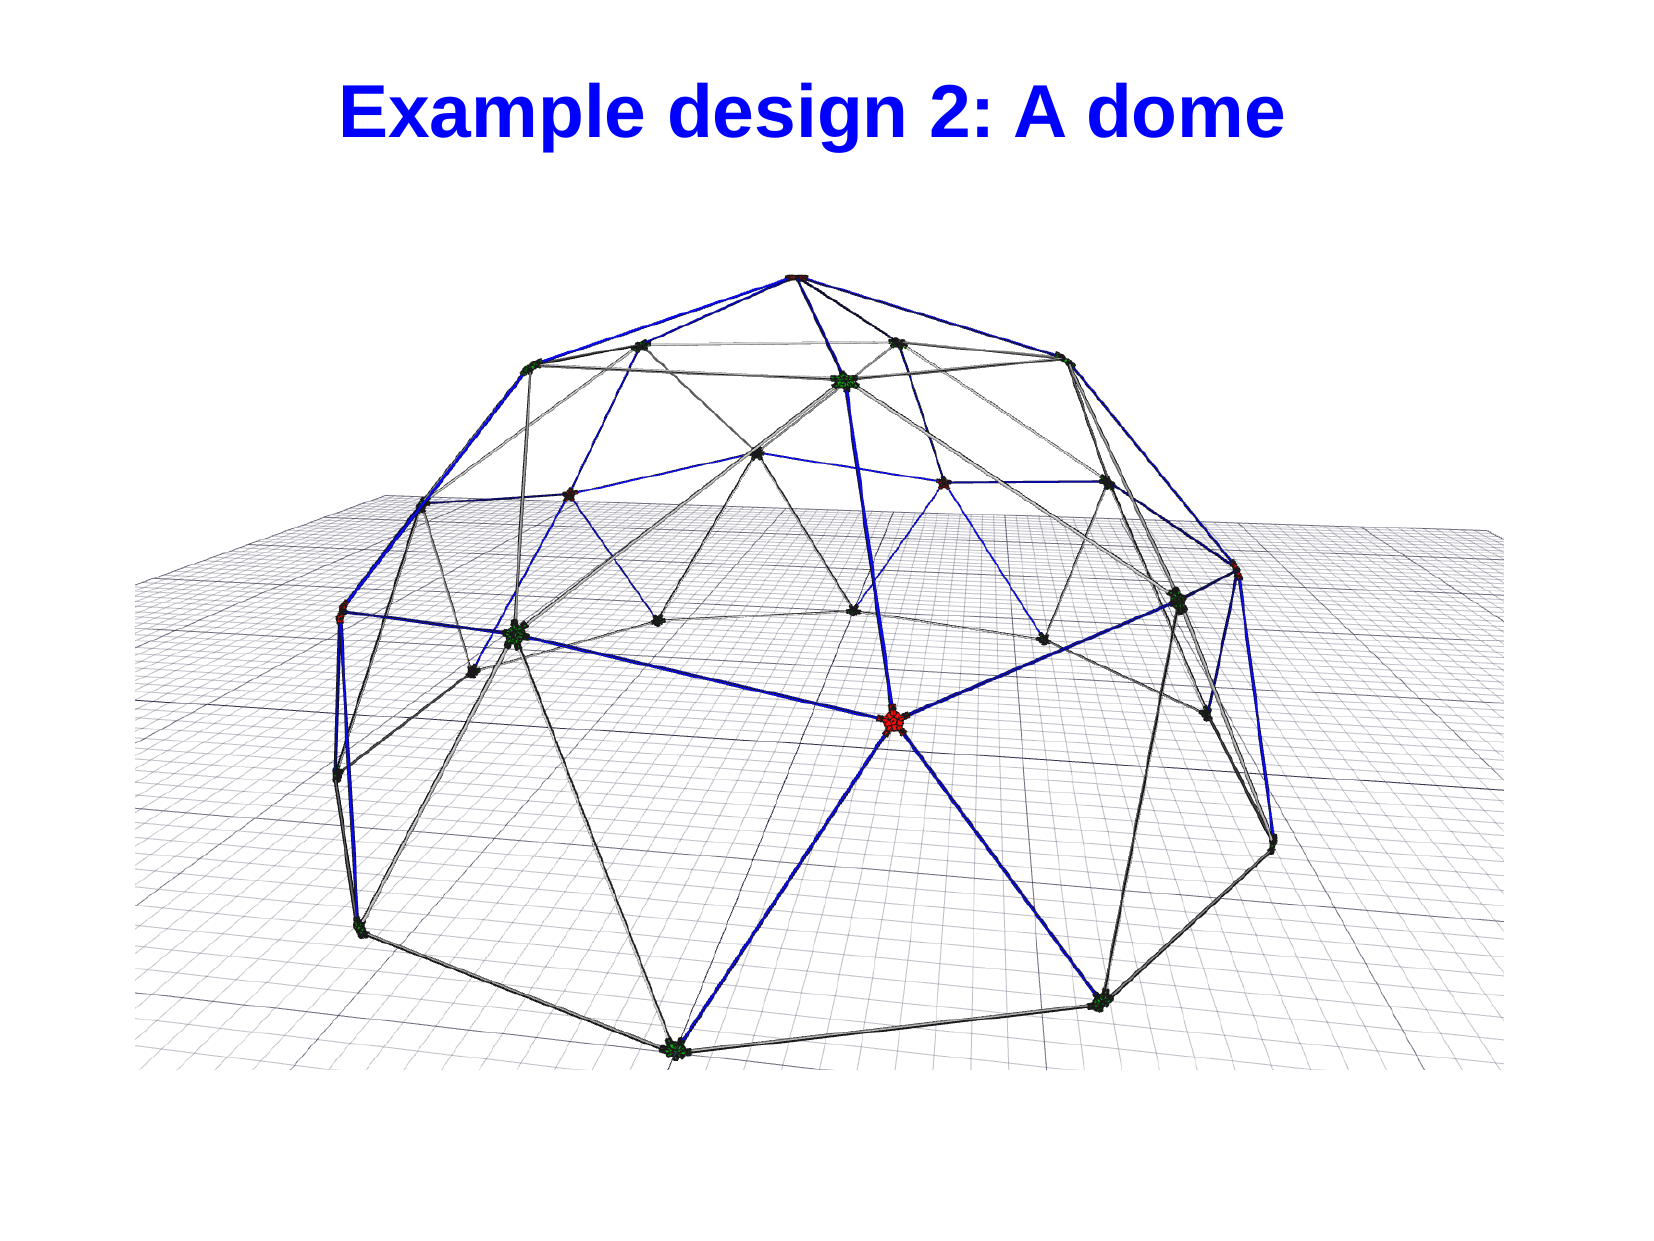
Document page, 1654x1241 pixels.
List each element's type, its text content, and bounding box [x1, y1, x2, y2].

text_box Example design 2: A dome [64, 58, 1561, 164]
picture [135, 224, 1504, 1070]
